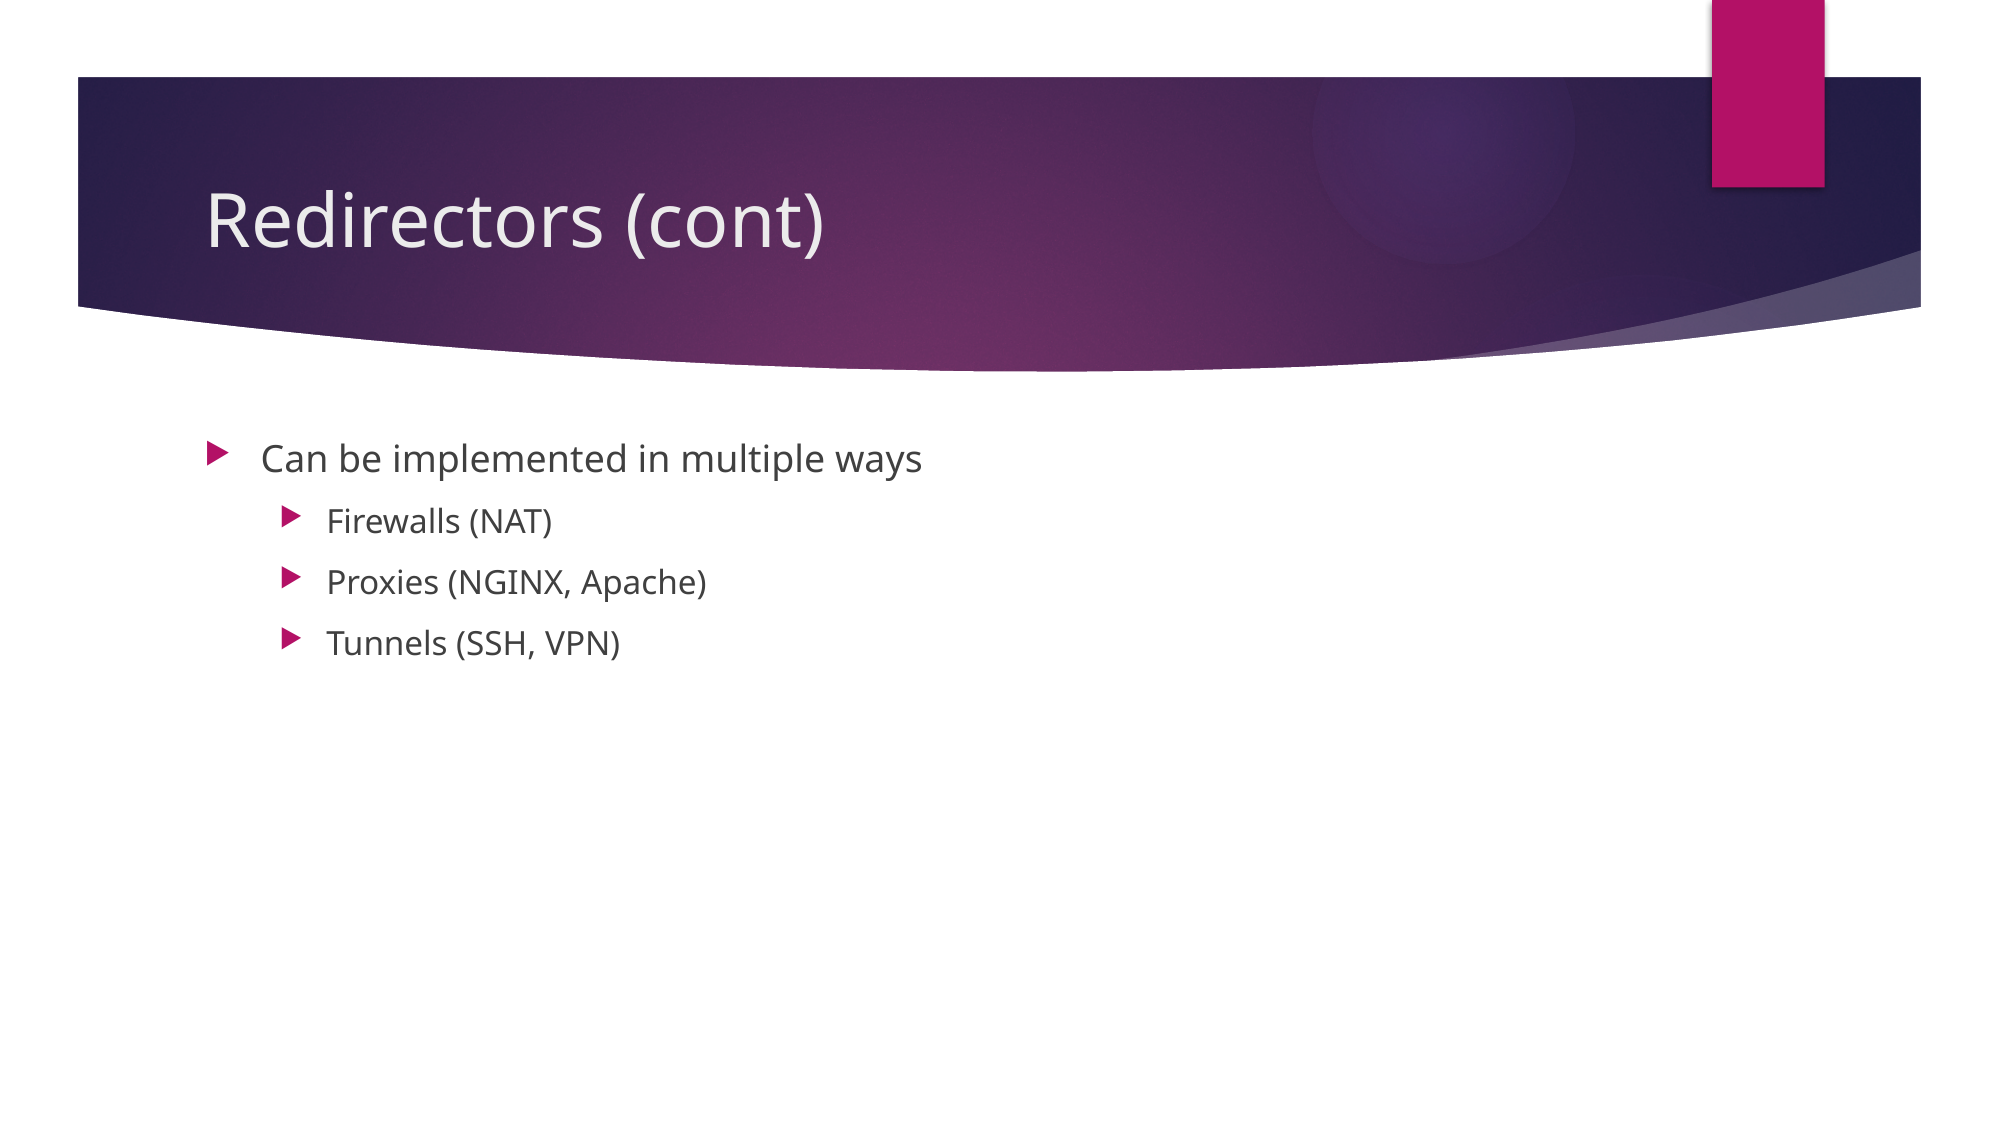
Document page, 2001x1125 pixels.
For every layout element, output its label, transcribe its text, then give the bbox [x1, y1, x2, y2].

title Redirectors (cont) [189, 159, 1627, 276]
title Now what? [1467, 300, 1788, 358]
list Can be implemented in multiple ways Firewalls (NAT) Proxies (NGINX, Apache) Tunnels (SSH, VPN) [189, 427, 1638, 988]
picture [79, 78, 1920, 371]
